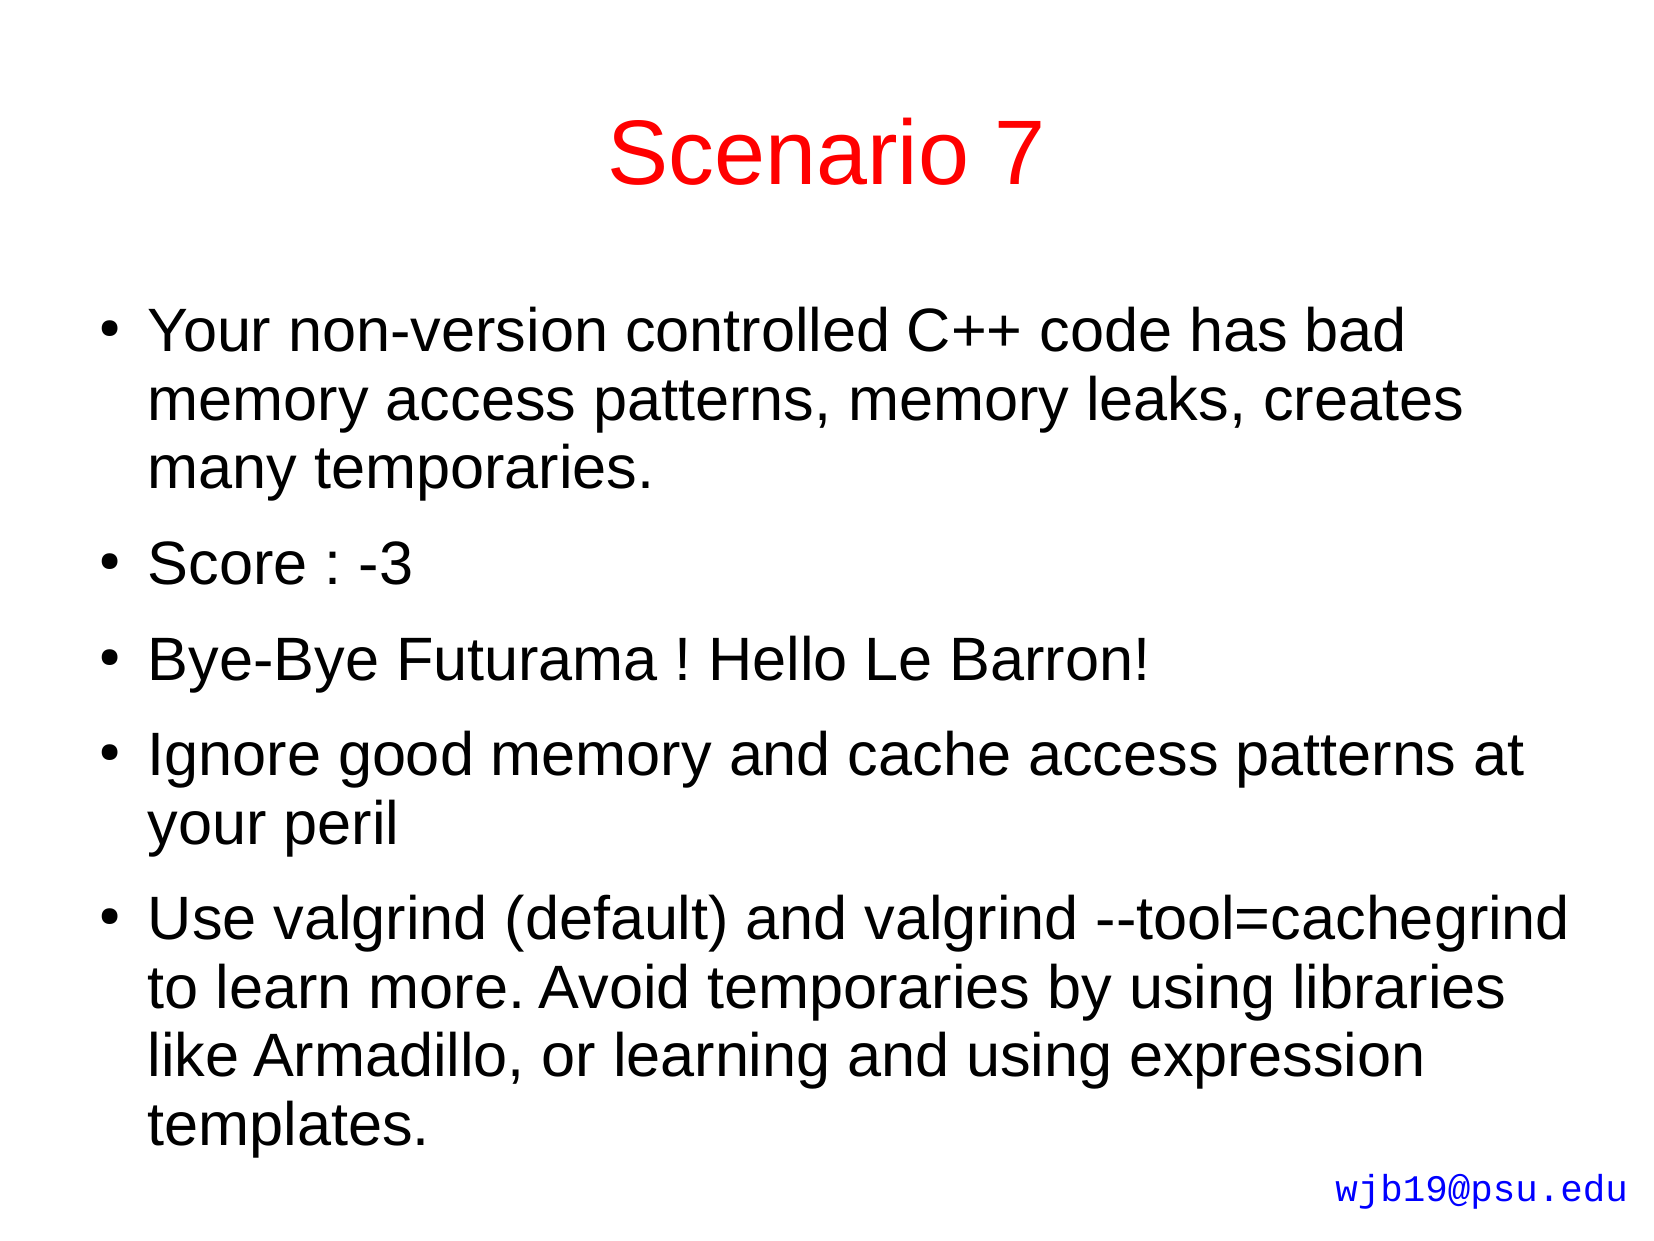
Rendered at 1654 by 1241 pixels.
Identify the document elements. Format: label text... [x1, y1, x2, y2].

list Your non-version controlled C++ code has bad memory access patterns, memory leaks, creates many temporaries. Score : -3 Bye-Bye Futurama ! Hello Le Barron! Ignore good memory and cache access patterns at your peril Use valgrind (default) and valgrind --tool=cachegrind to learn more. Avoid temporaries by using libraries like Armadillo, or learning and using expression templates. [82, 296, 1606, 1171]
title Scenario 7 [82, 49, 1571, 257]
text_box wjb19@psu.edu [1320, 1162, 1643, 1220]
